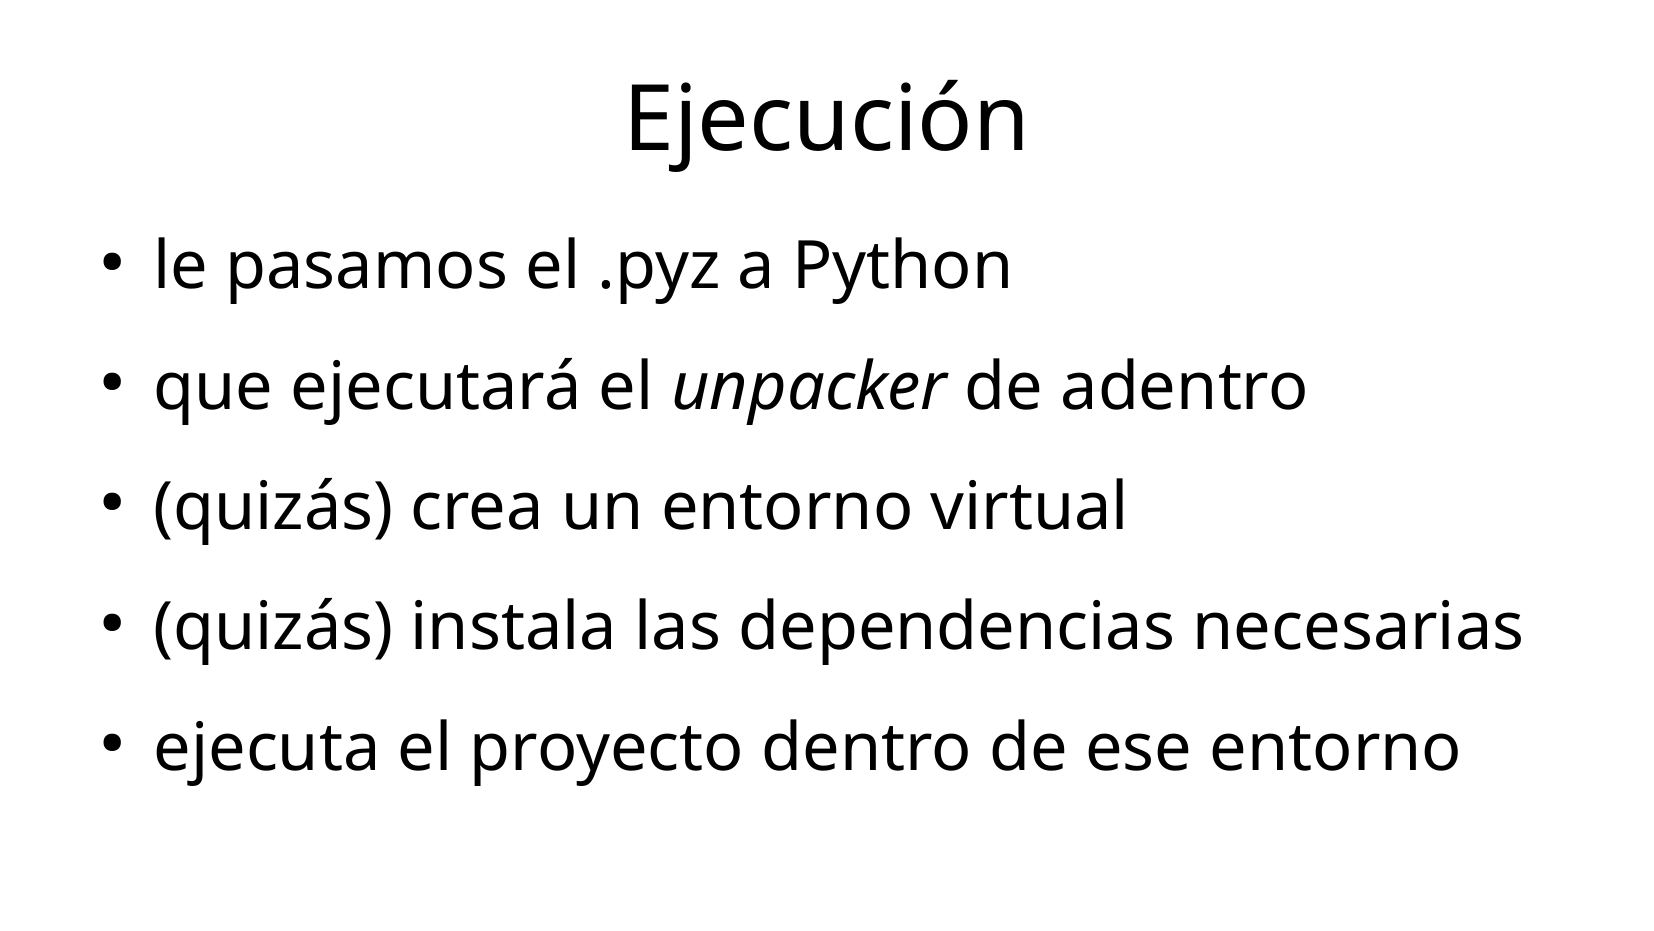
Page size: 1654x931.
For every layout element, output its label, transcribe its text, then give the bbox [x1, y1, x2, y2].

list le pasamos el .pyz a Python que ejecutará el unpacker de adentro (quizás) crea un entorno virtual (quizás) instala las dependencias necesarias ejecuta el proyecto dentro de ese entorno [82, 217, 1571, 886]
title Ejecución [82, 37, 1571, 193]
